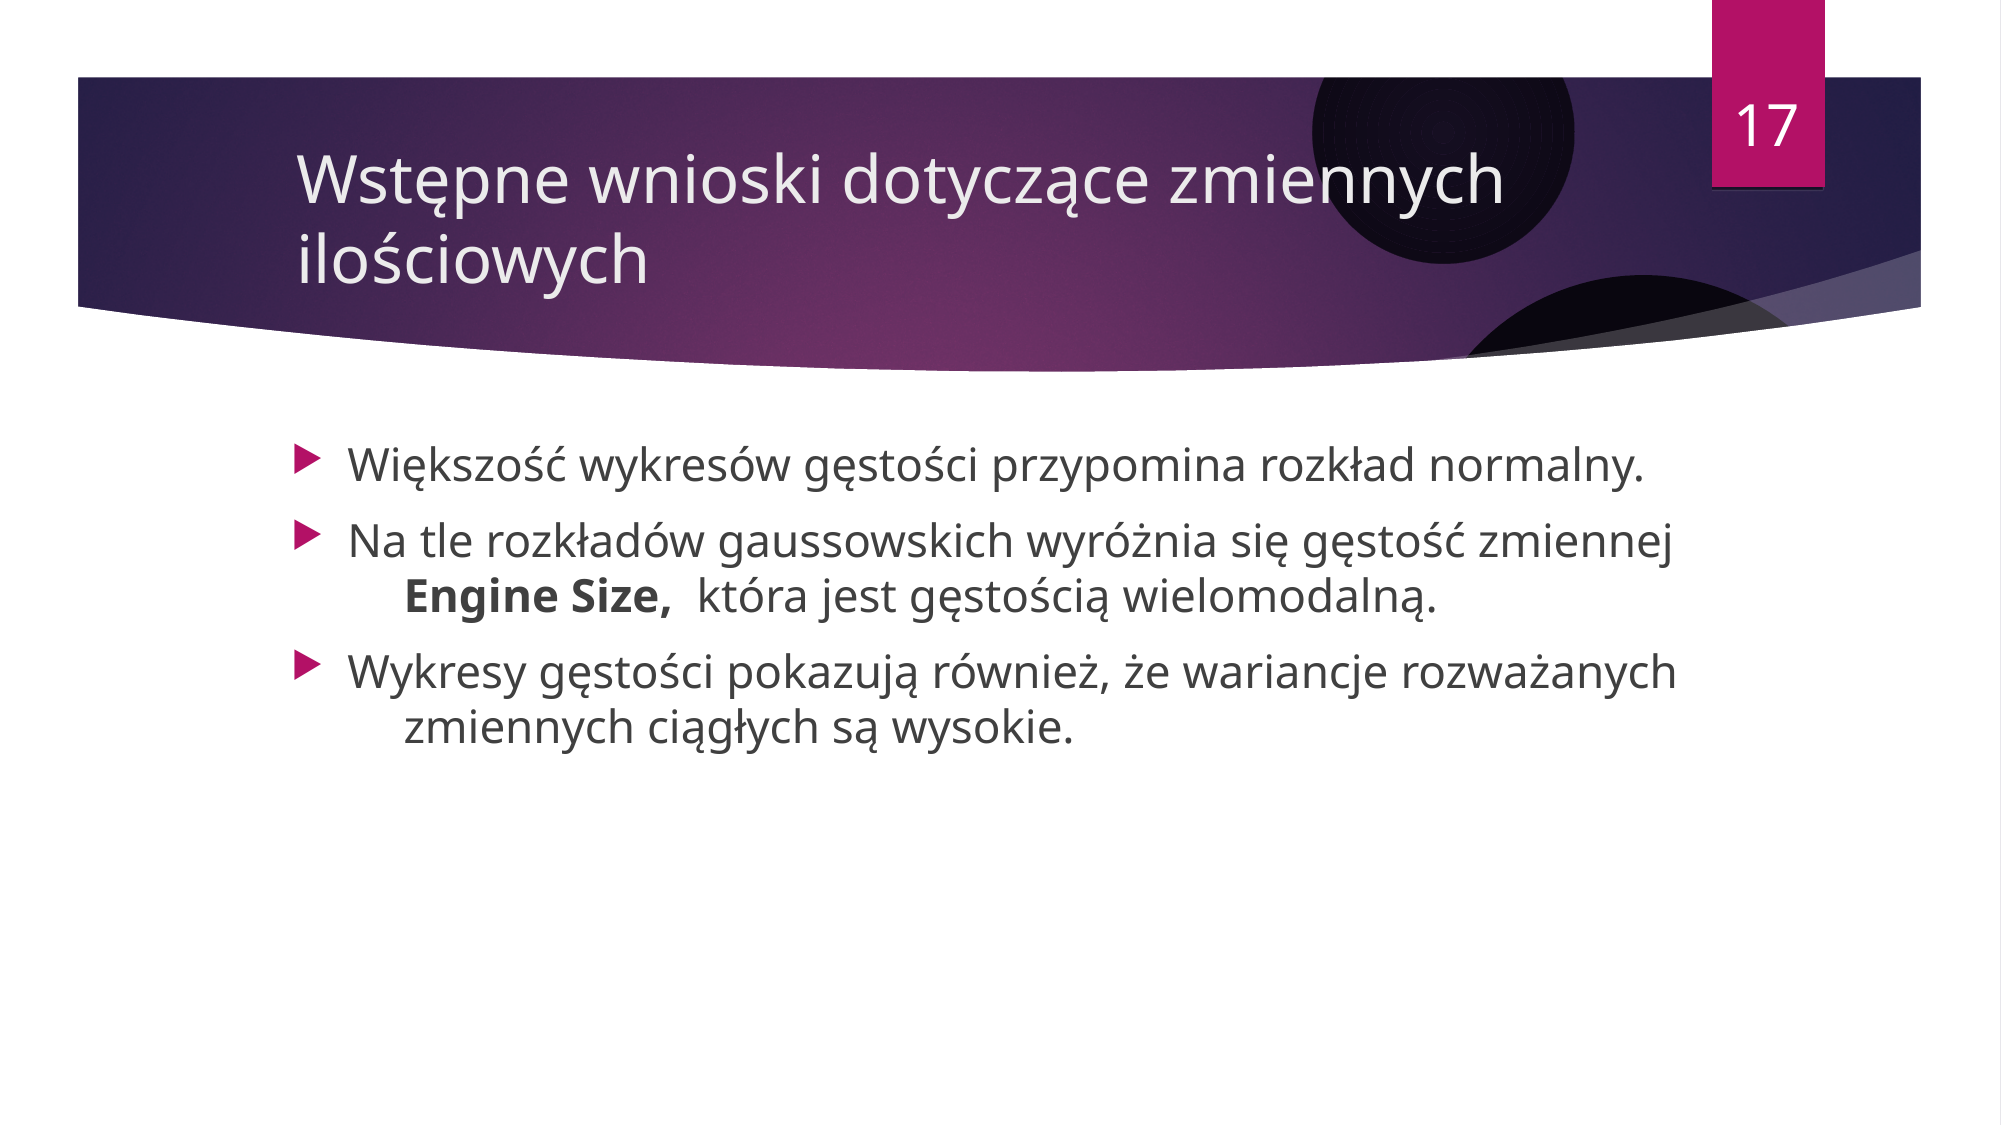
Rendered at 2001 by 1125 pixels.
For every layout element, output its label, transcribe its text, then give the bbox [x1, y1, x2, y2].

list Większość wykresów gęstości przypomina rozkład normalny. Na tle rozkładów gaussowskich wyróżnia się gęstość zmiennej Engine Size, która jest gęstością wielomodalną. Wykresy gęstości pokazują również, że wariancje rozważanych zmiennych ciągłych są wysokie. [276, 428, 1724, 763]
text_box [1698, 48, 1836, 175]
title Wstępne wnioski dotyczące zmiennych ilościowych [281, 127, 1719, 307]
